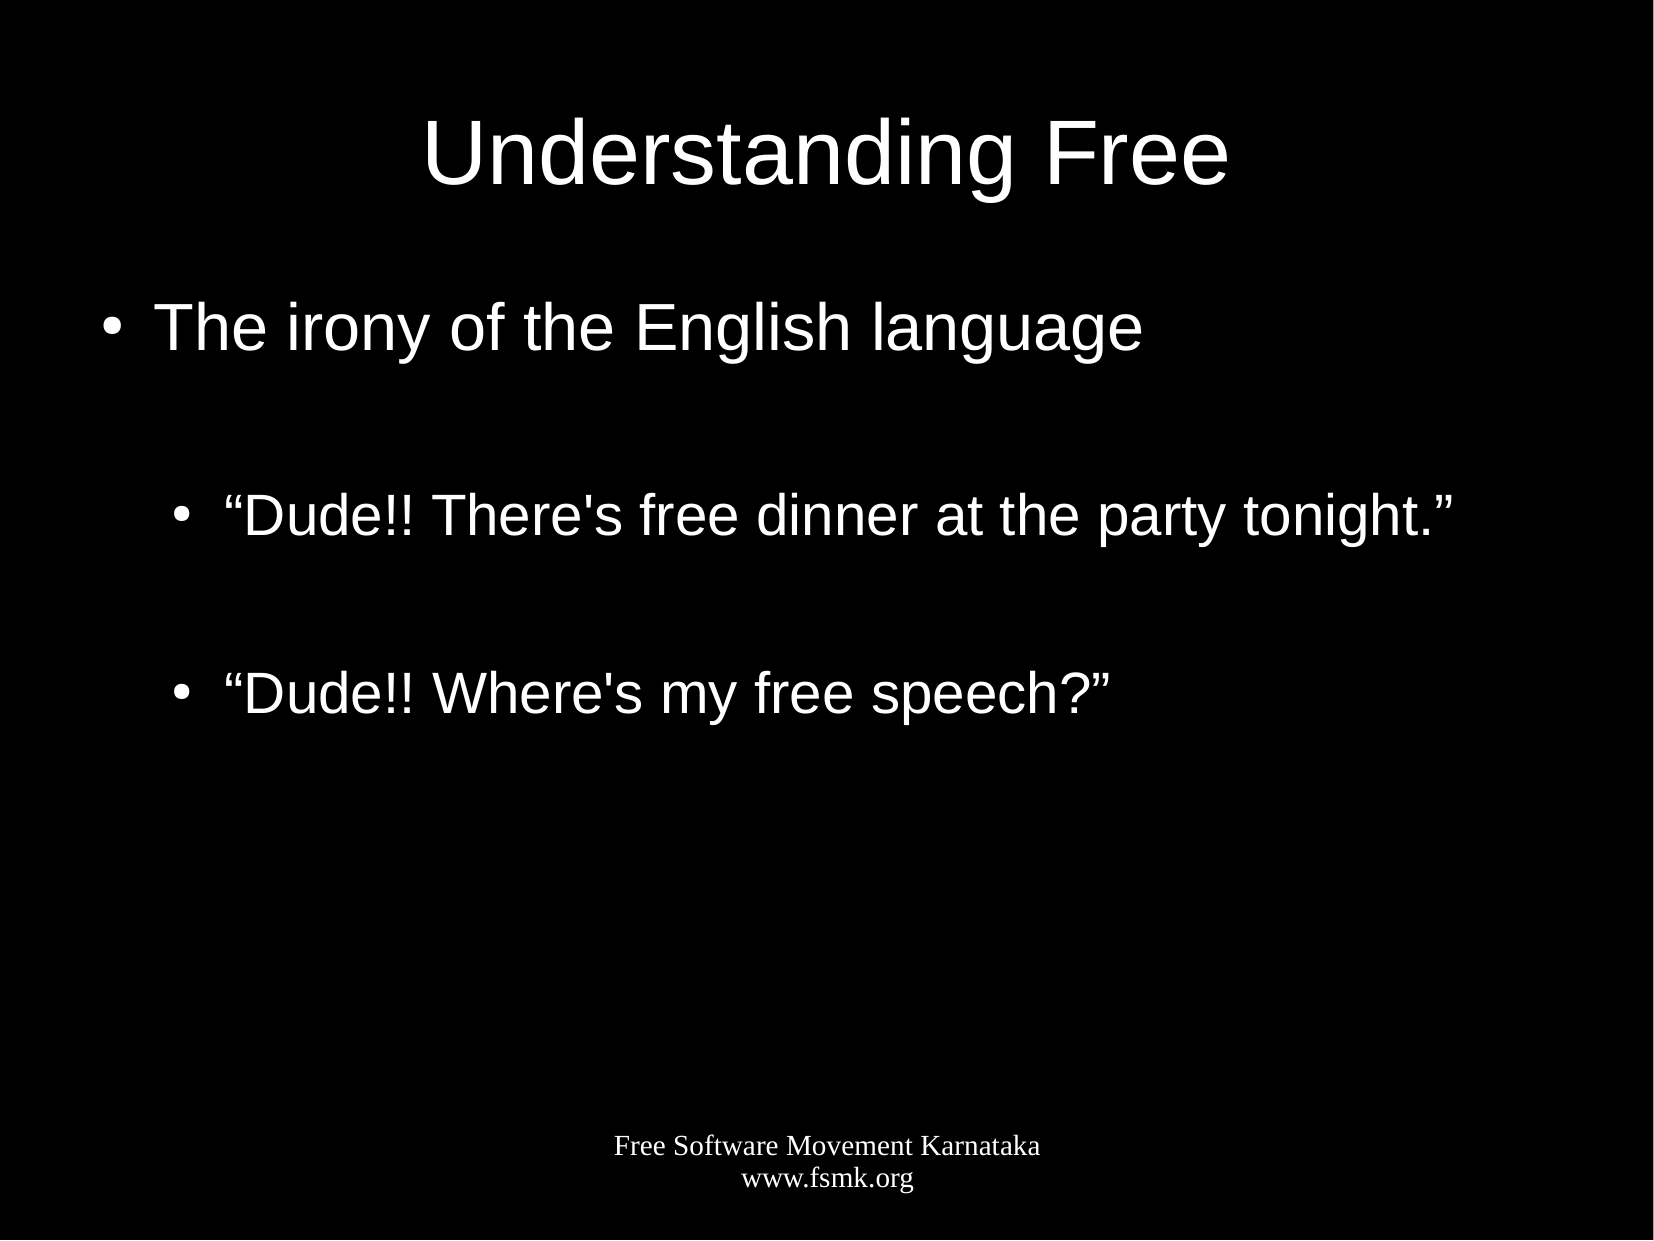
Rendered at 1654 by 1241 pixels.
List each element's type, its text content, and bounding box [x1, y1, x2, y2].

title Understanding Free [82, 49, 1571, 257]
list The irony of the English language “Dude!! There's free dinner at the party tonight.” “Dude!! Where's my free speech?” [82, 290, 1571, 1109]
